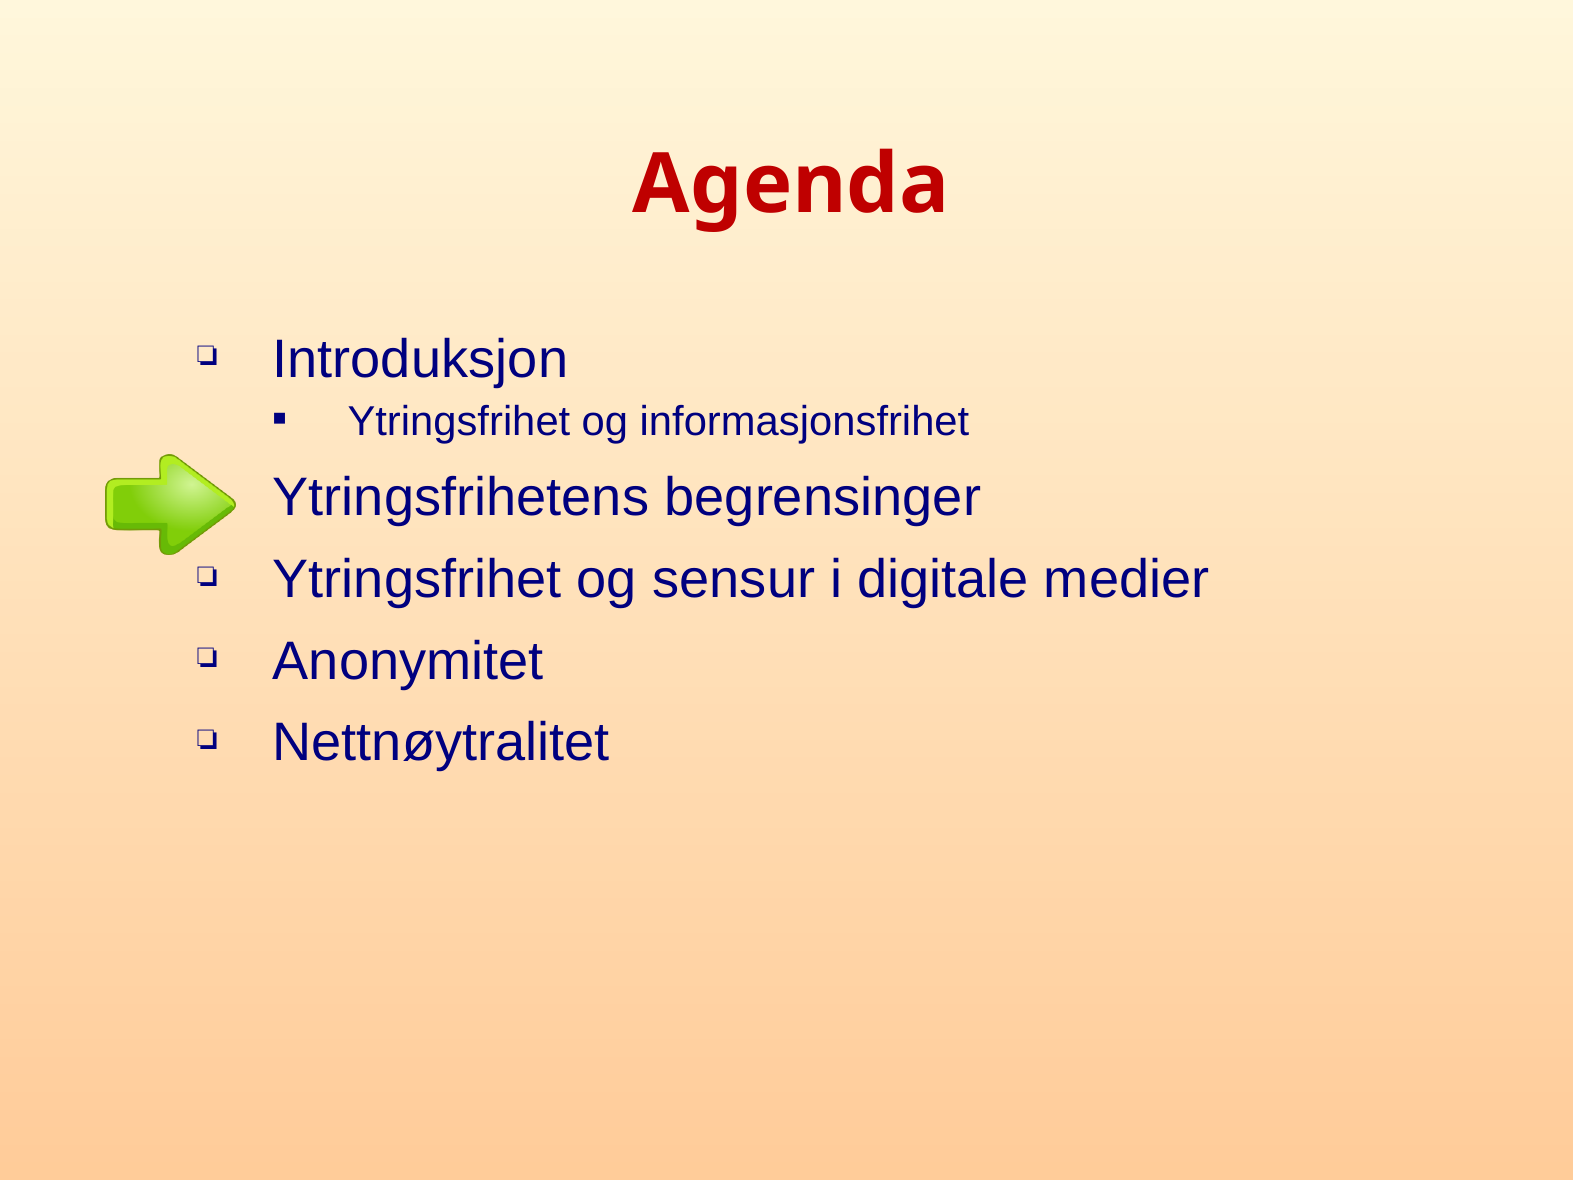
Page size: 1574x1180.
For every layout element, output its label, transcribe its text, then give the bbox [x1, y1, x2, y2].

title Agenda [39, 54, 1543, 309]
list Introduksjon Ytringsfrihet og informasjonsfrihet Ytringsfrihetens begrensinger Ytringsfrihet og sensur i digitale medier Anonymitet Nettnøytralitet [197, 334, 1574, 1169]
picture [105, 454, 236, 555]
